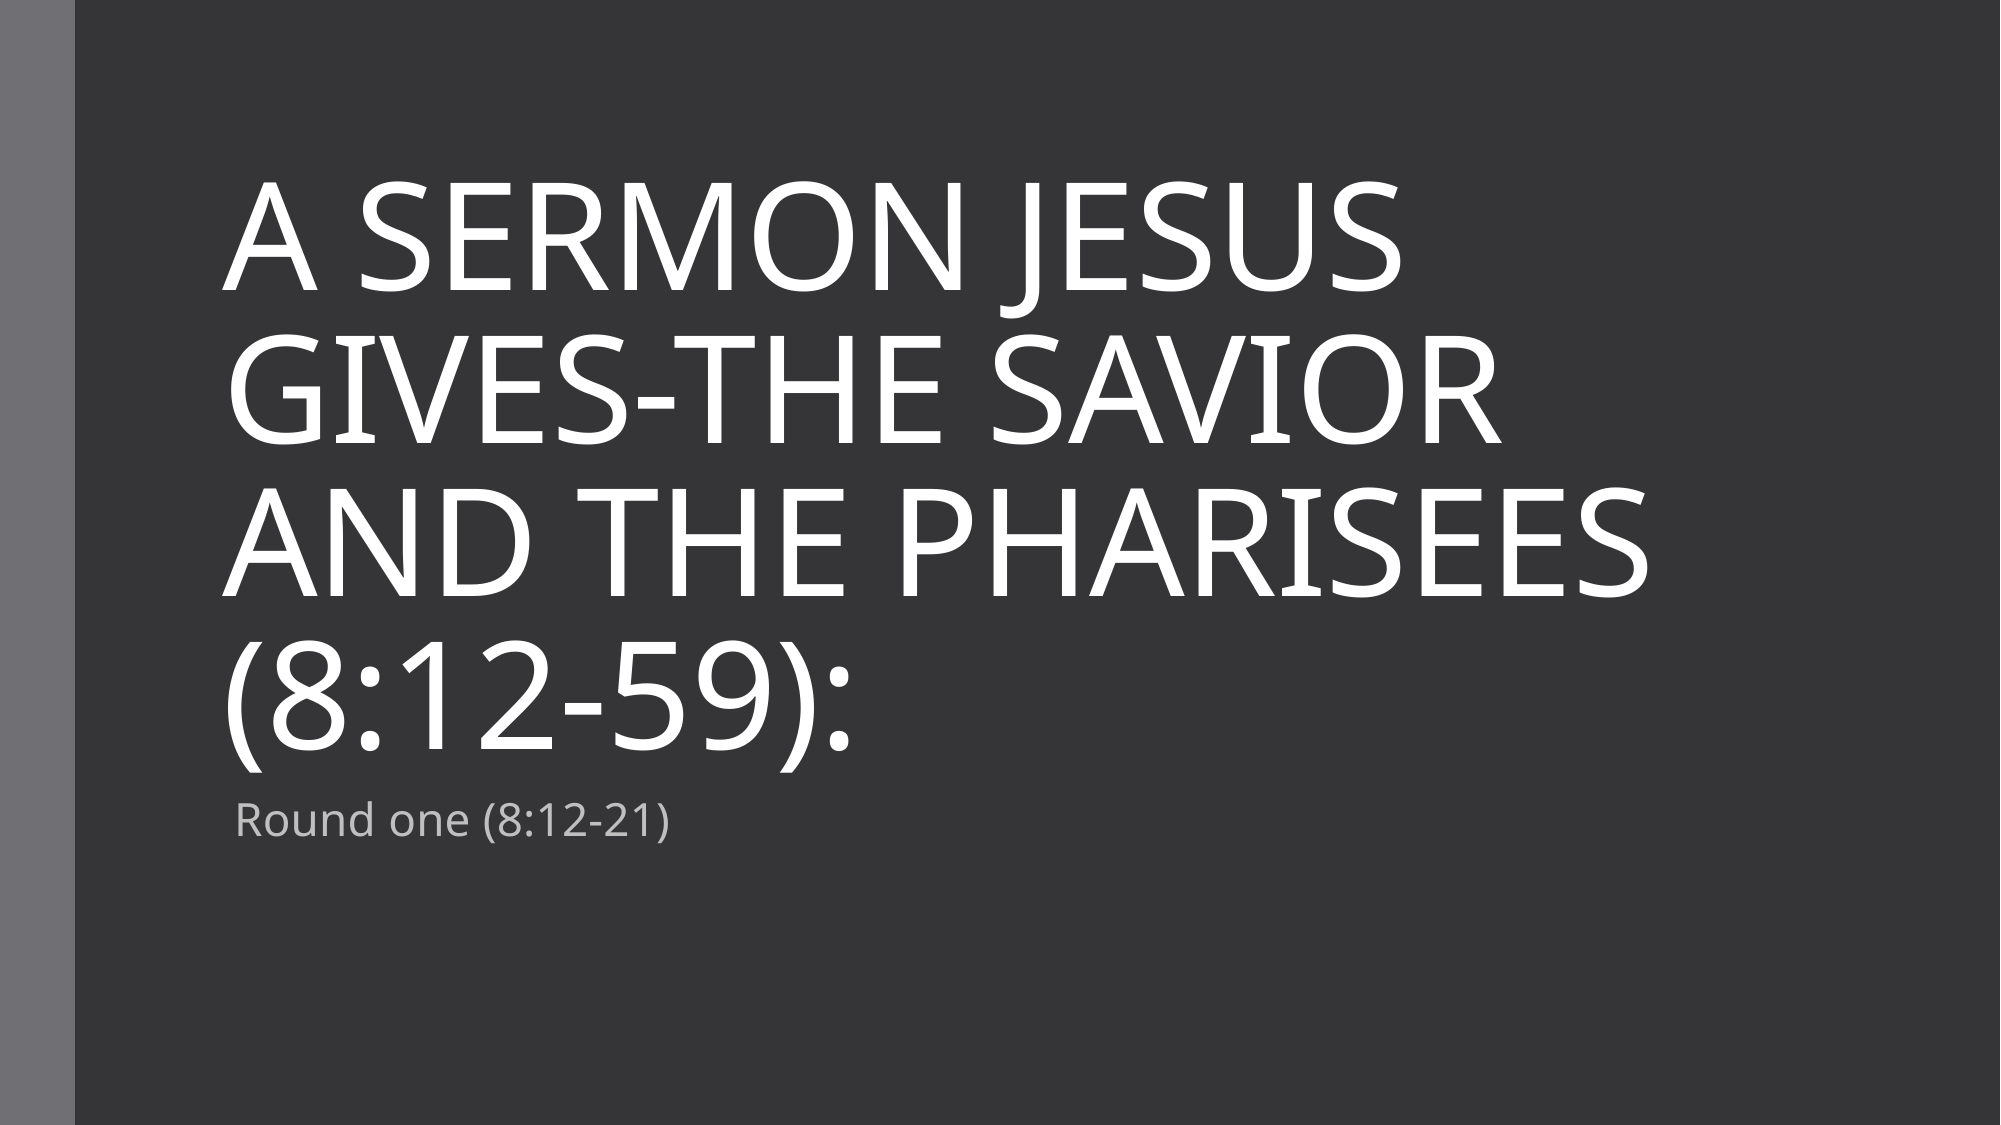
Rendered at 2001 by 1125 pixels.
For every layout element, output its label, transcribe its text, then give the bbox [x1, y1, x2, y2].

title A SERMON JESUS GIVES-THE SAVIOR AND THE PHARISEES (8:12-59): [206, 124, 1752, 787]
subtitle Round one (8:12-21) [206, 787, 1752, 1066]
